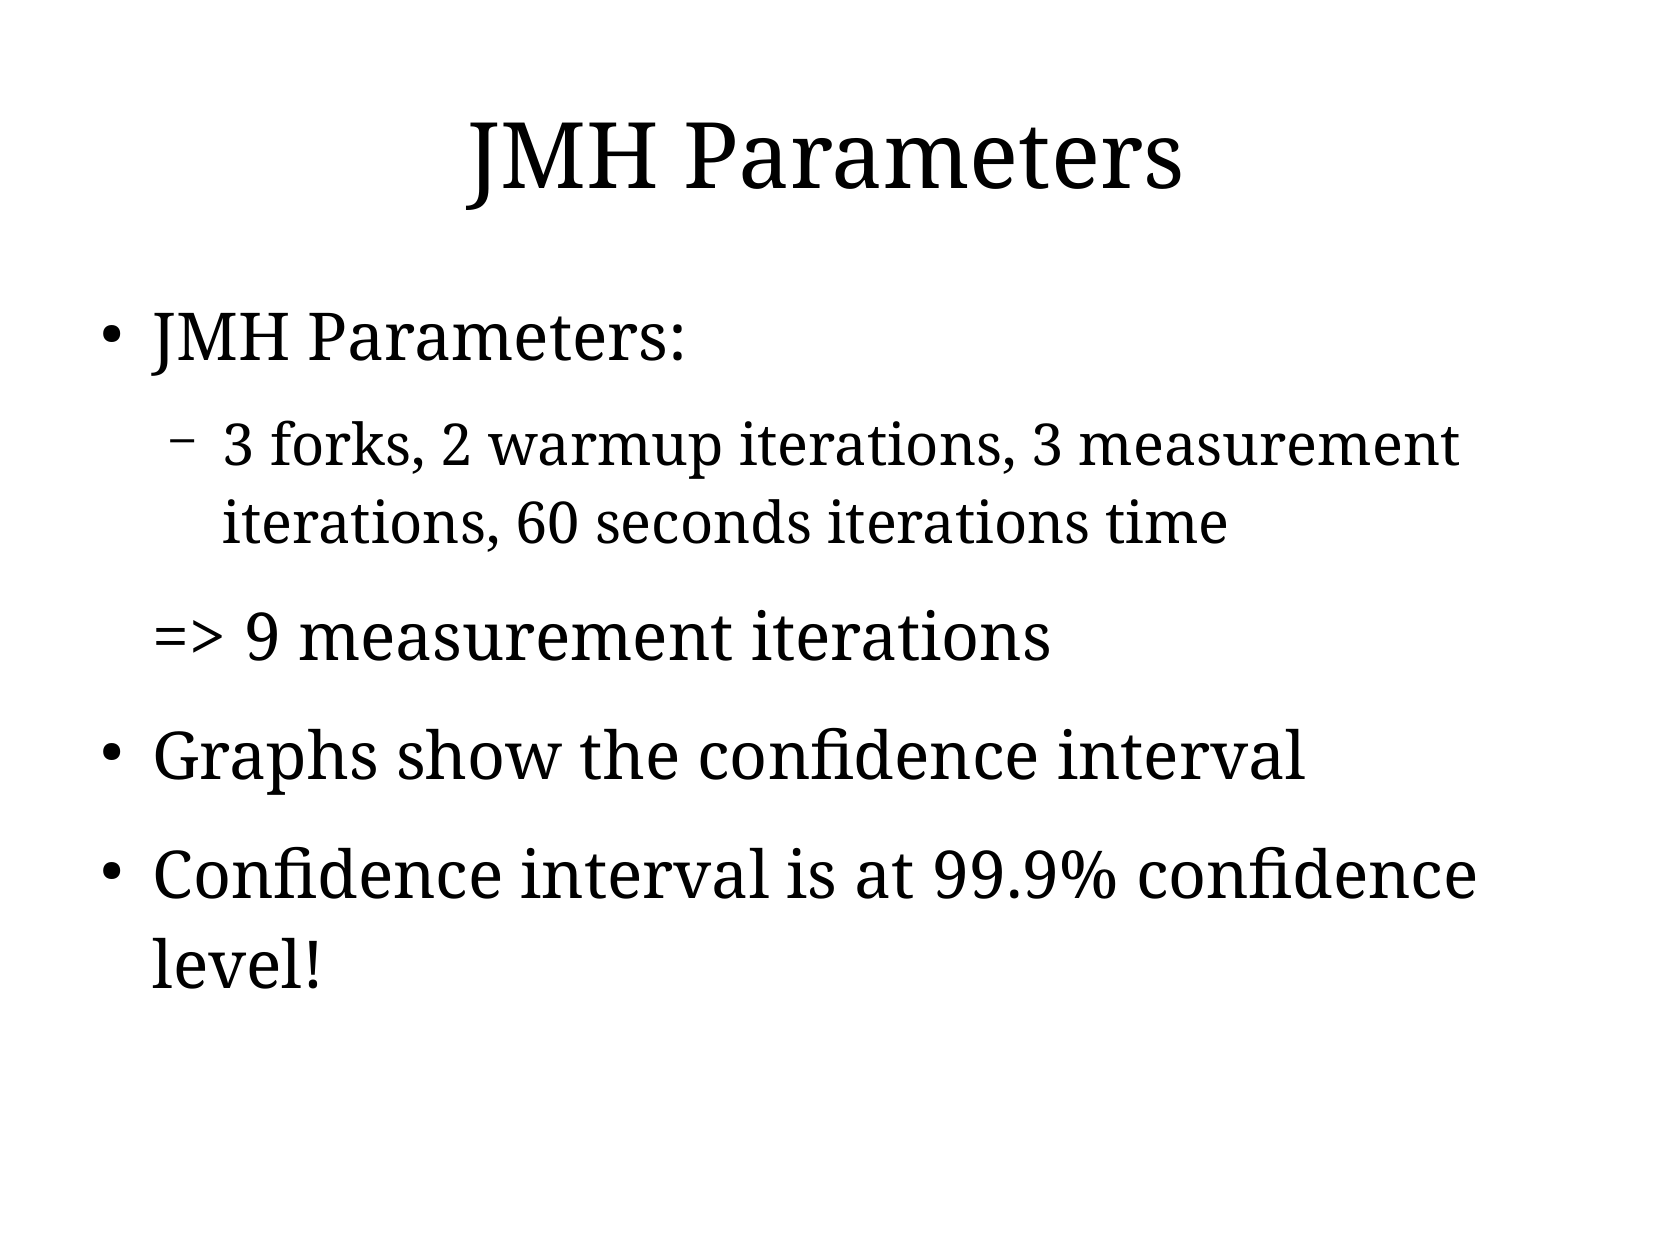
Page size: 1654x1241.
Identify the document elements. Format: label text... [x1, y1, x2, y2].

title JMH Parameters [82, 49, 1571, 257]
list JMH Parameters: 3 forks, 2 warmup iterations, 3 measurement iterations, 60 seconds iterations time => 9 measurement iterations Graphs show the confidence interval Confidence interval is at 99.9% confidence level! [82, 290, 1571, 1010]
